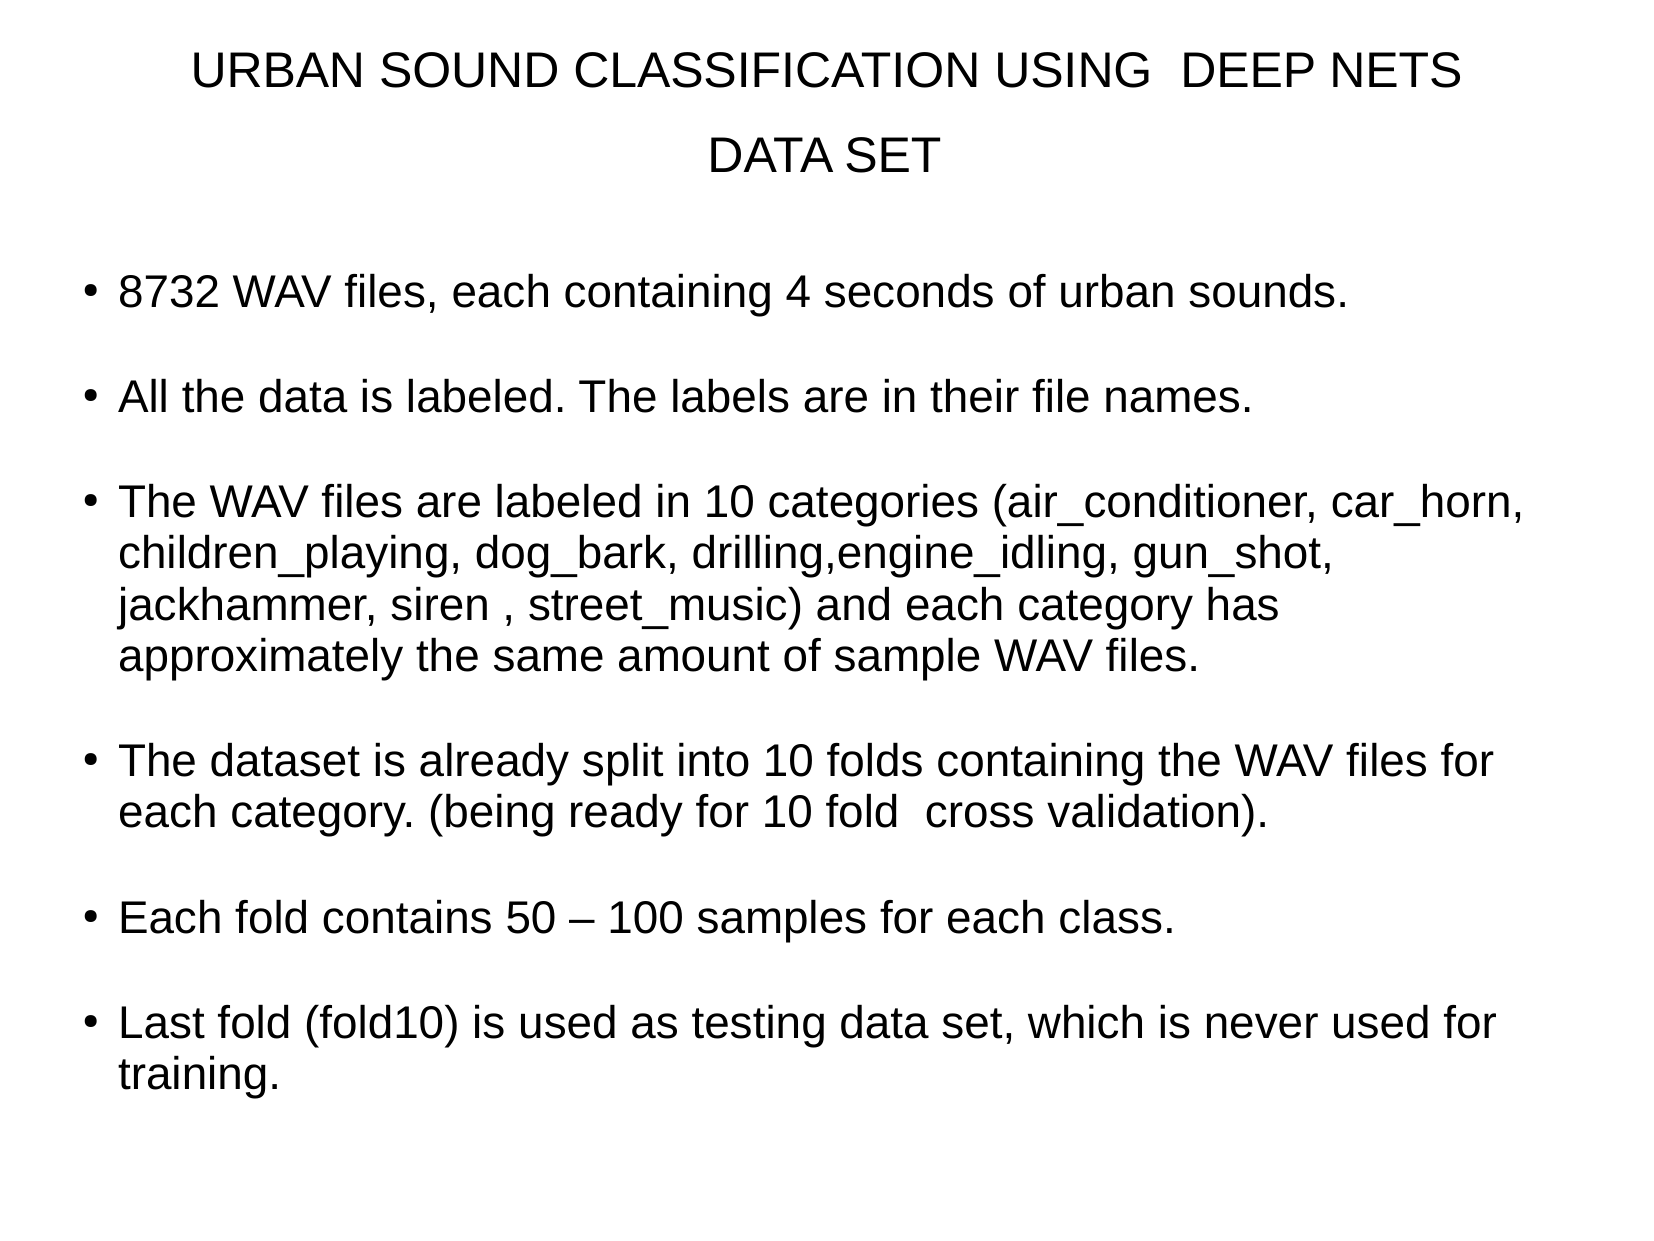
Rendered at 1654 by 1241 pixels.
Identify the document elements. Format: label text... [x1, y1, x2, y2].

title DATA SET [80, 120, 1569, 191]
subtitle 8732 WAV files, each containing 4 seconds of urban sounds. All the data is labeled. The labels are in their file names. The WAV files are labeled in 10 categories (air_conditioner, car_horn, children_playing, dog_bark, drilling,engine_idling, gun_shot, jackhammer, siren , street_music) and each category has approximately the same amount of sample WAV files. The dataset is already split into 10 folds containing the WAV files for each category. (being ready for 10 fold cross validation). Each fold contains 50 – 100 samples for each class. Last fold (fold10) is used as testing data set, which is never used for training. [82, 209, 1571, 1155]
title URBAN SOUND CLASSIFICATION USING DEEP NETS [82, 34, 1571, 106]
